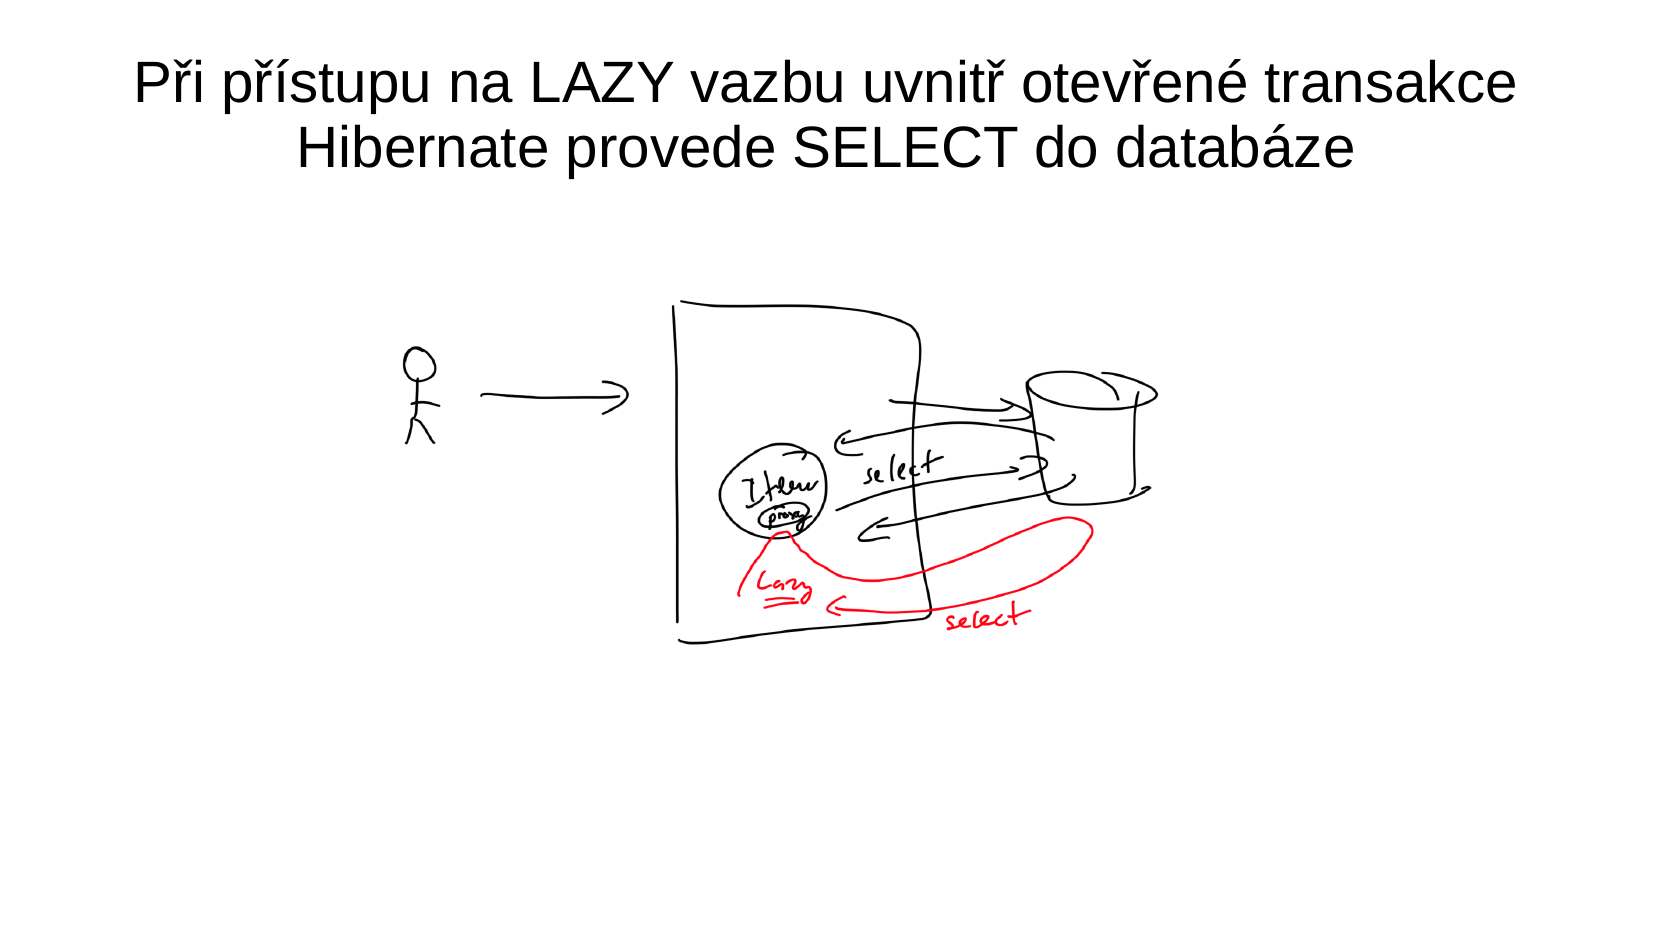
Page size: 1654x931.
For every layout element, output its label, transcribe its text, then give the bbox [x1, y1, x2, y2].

title Při přístupu na LAZY vazbu uvnitř otevřené transakce Hibernate provede SELECT do databáze [82, 36, 1571, 193]
picture [261, 225, 1426, 720]
